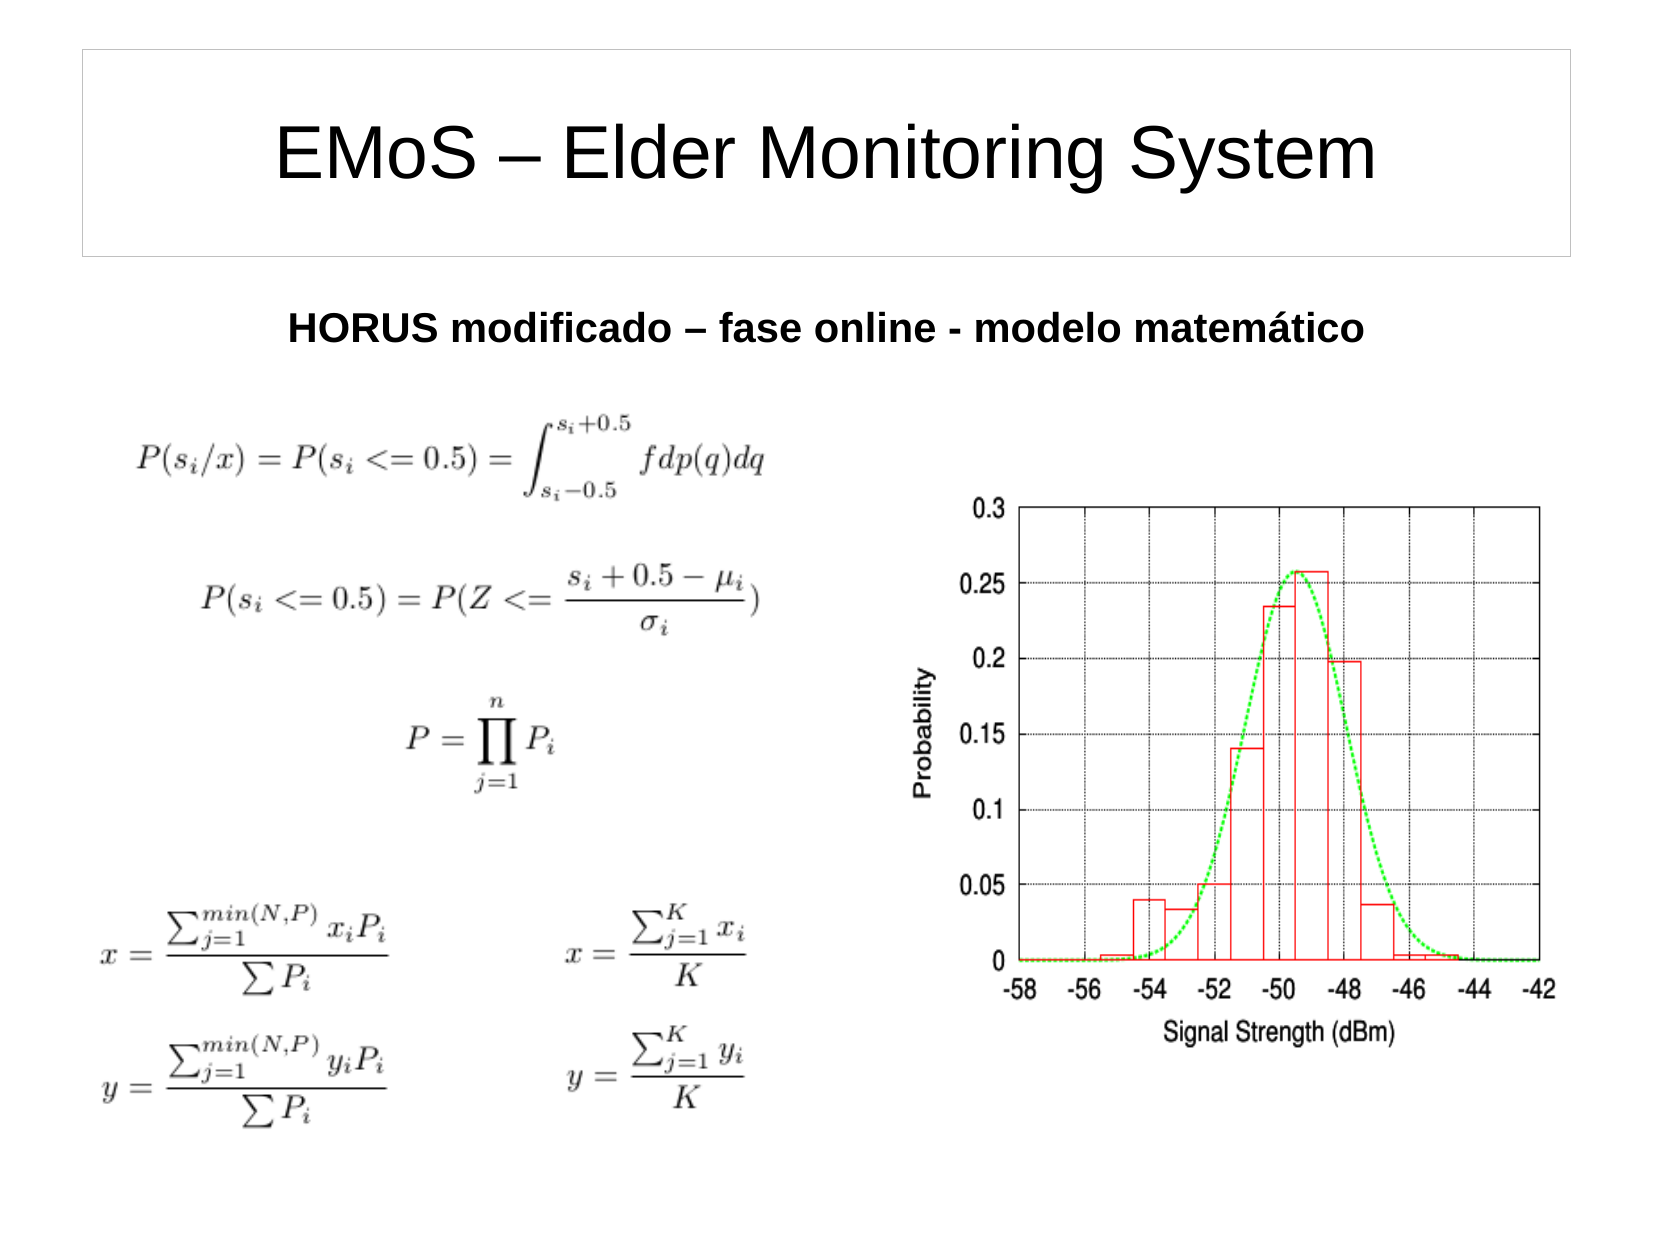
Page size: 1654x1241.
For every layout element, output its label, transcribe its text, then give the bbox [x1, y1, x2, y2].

picture [75, 869, 420, 1156]
title EMoS – Elder Monitoring System [82, 49, 1571, 257]
picture [177, 537, 785, 643]
picture [540, 884, 806, 1130]
picture [387, 681, 591, 796]
picture [882, 464, 1614, 1066]
picture [125, 398, 787, 514]
text_box HORUS modificado – fase online - modelo matemático [241, 297, 1412, 359]
